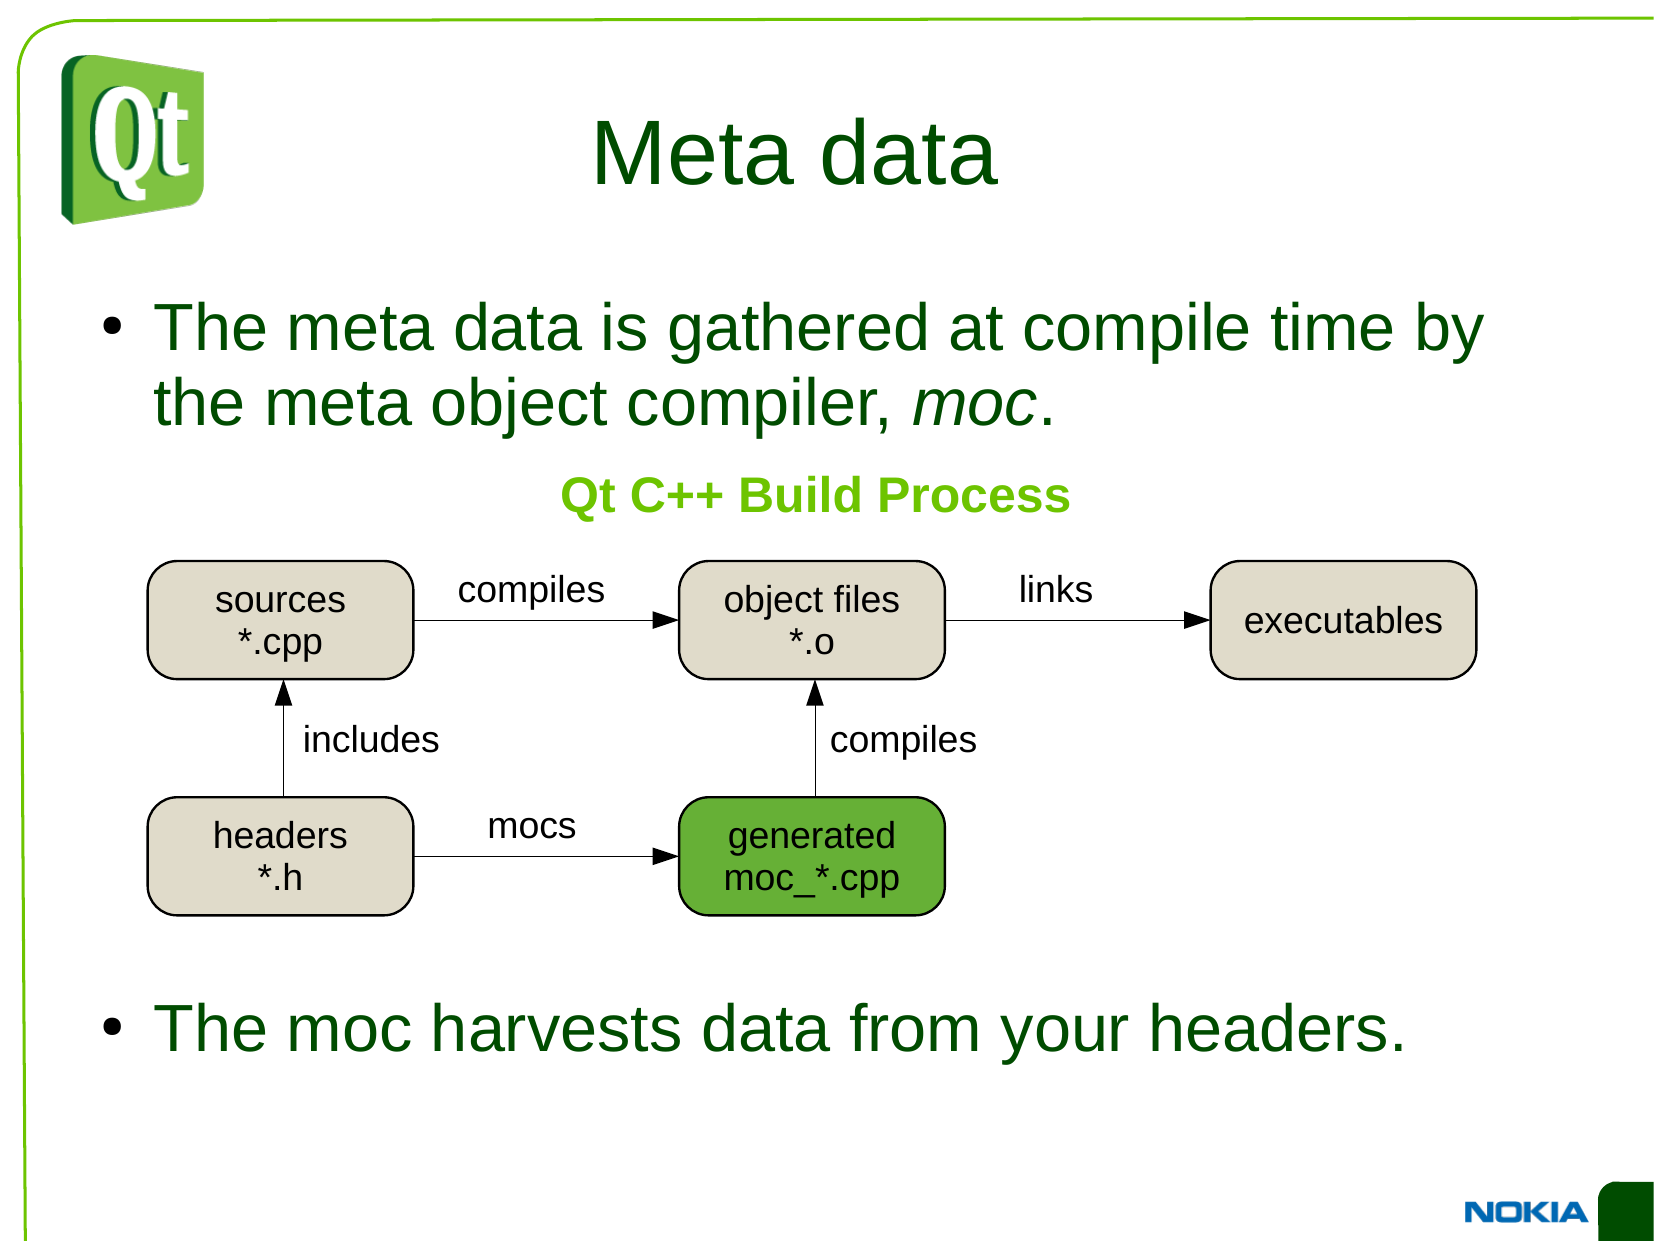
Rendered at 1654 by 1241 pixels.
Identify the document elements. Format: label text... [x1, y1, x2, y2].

text_box headers *.h [147, 797, 414, 916]
text_box object files *.o [679, 561, 945, 680]
text_box compiles [814, 710, 1034, 768]
title Meta data [257, 49, 1333, 257]
list The meta data is gathered at compile time by the meta object compiler, moc. The moc harvests data from your headers. [82, 290, 1571, 1094]
text_box sources *.cpp [147, 561, 414, 680]
text_box includes [288, 710, 456, 768]
picture [61, 55, 204, 225]
text_box generated moc_*.cpp [679, 797, 945, 916]
text_box Qt C++ Build Process [545, 459, 1087, 531]
text_box compiles [442, 561, 650, 618]
text_box links [1003, 561, 1182, 618]
text_box executables [1210, 561, 1477, 680]
text_box mocs [472, 797, 650, 855]
picture [1465, 1201, 1589, 1223]
